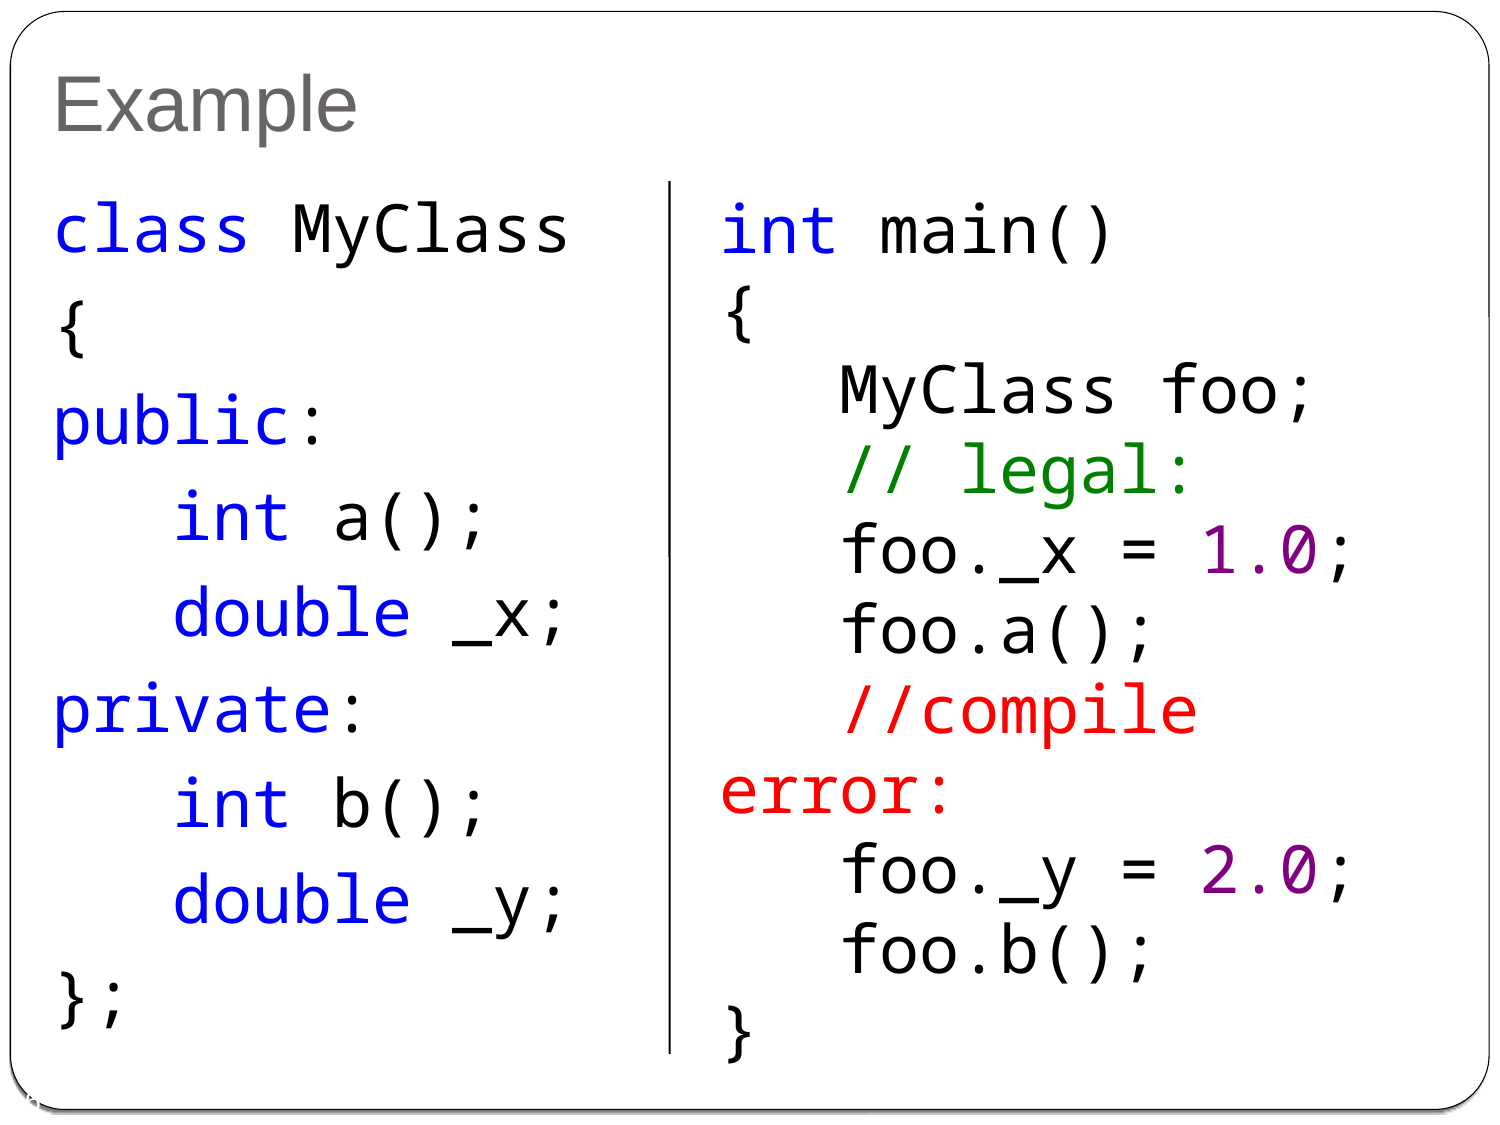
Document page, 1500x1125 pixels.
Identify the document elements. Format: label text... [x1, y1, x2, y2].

title Example [37, 45, 1463, 162]
list class MyClass { public: int a(); double _x; private: int b(); double _y; }; [37, 162, 1463, 1088]
slide_number <number> [0, 1074, 50, 1125]
list int main() { MyClass foo; // legal: foo._x = 1.0; foo.a(); //compile error: foo._y = 2.0; foo.b(); } [705, 179, 1456, 1105]
